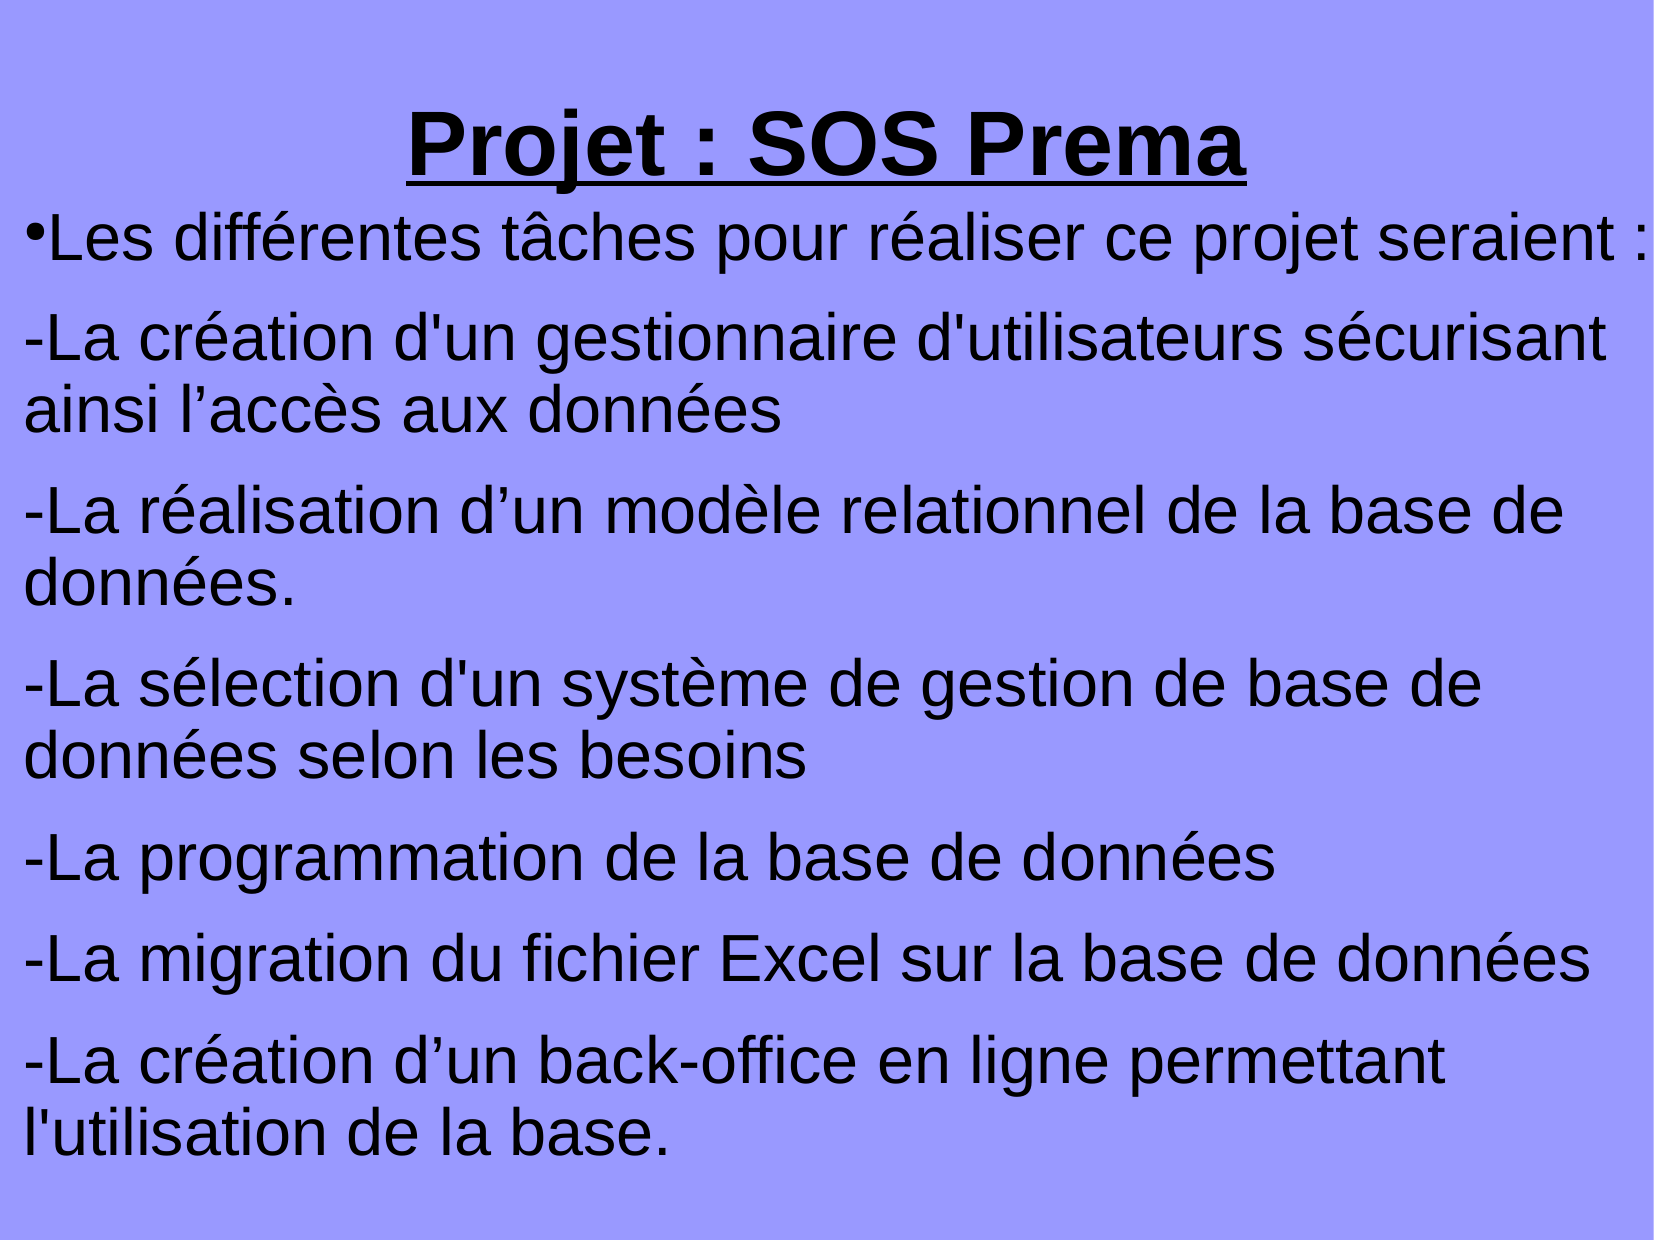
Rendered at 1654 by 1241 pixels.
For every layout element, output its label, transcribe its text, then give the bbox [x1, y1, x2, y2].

list Les différentes tâches pour réaliser ce projet seraient : -La création d'un gestionnaire d'utilisateurs sécurisant ainsi l’accès aux données -La réalisation d’un modèle relationnel de la base de données. -La sélection d'un système de gestion de base de données selon les besoins -La programmation de la base de données -La migration du fichier Excel sur la base de données -La création d’un back-office en ligne permettant l'utilisation de la base. [23, 193, 1654, 1139]
title Projet : SOS Prema [82, 35, 1571, 193]
